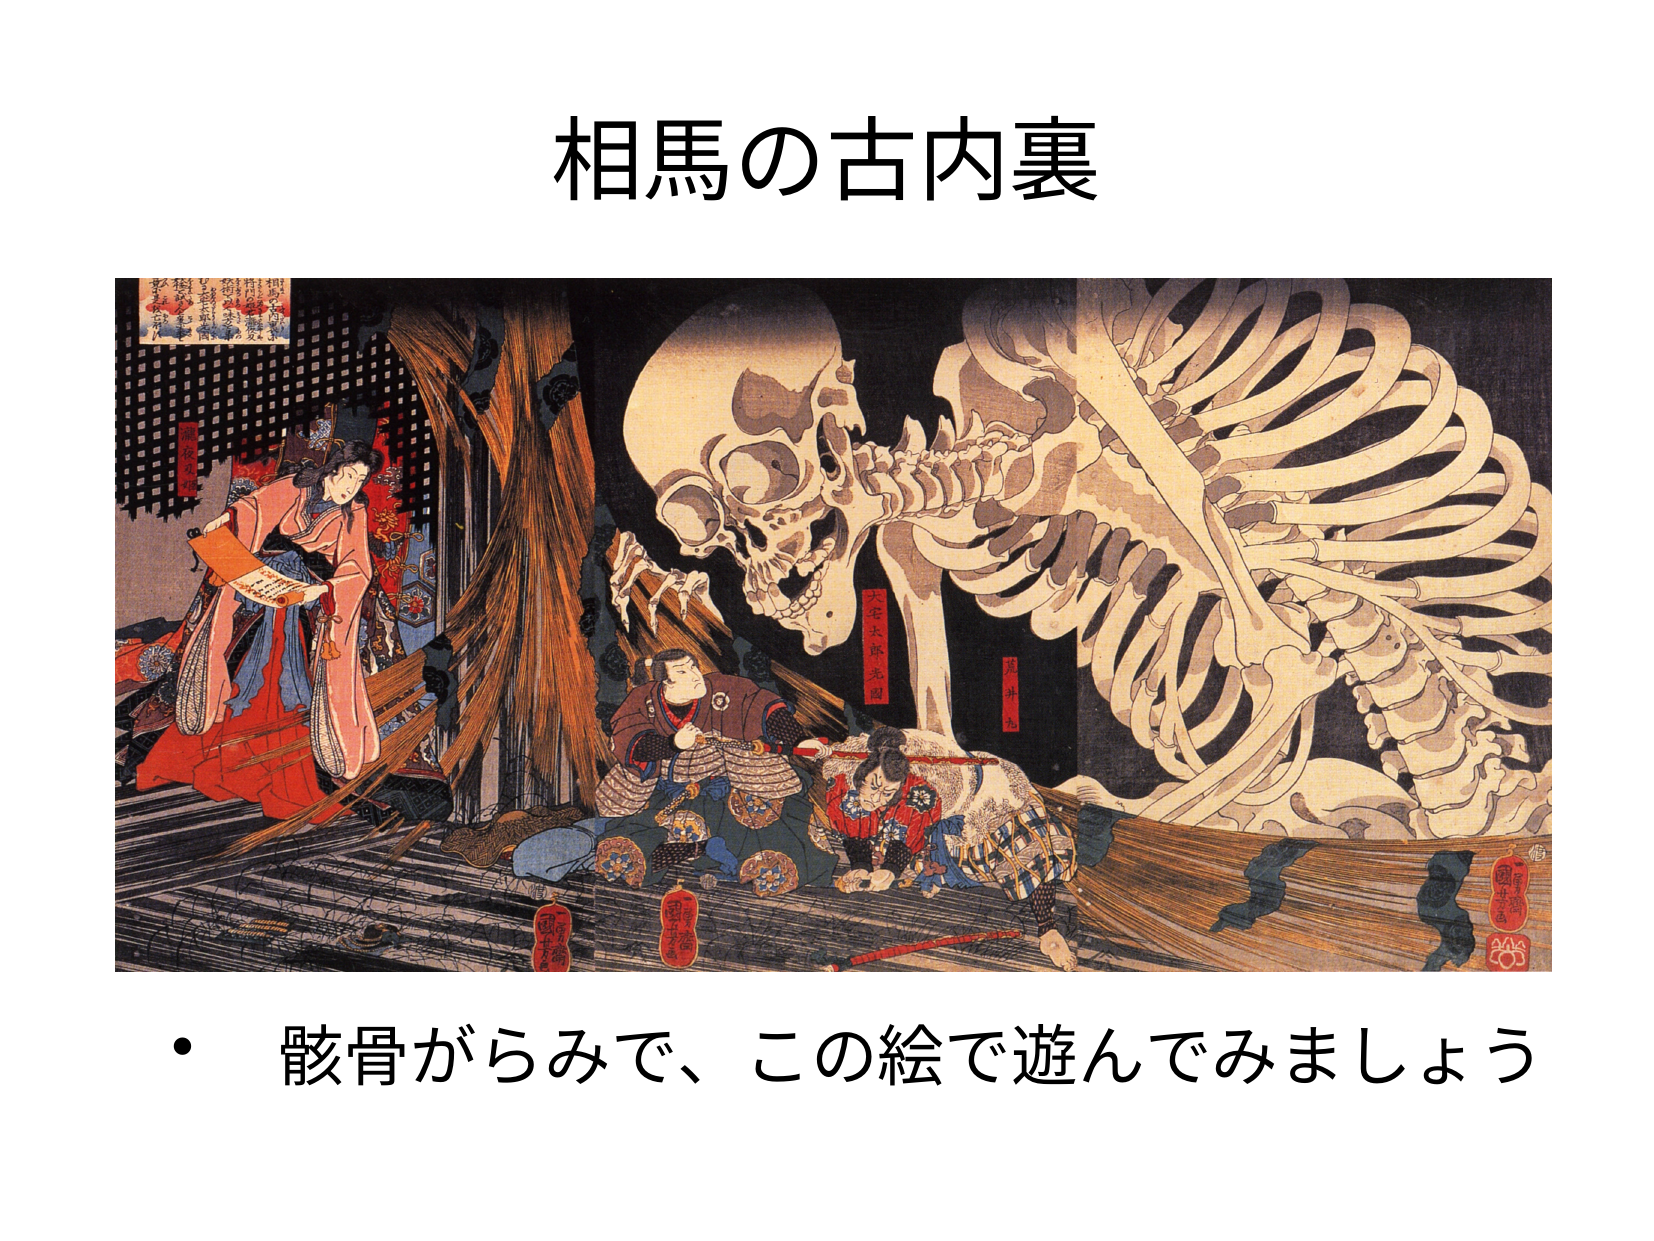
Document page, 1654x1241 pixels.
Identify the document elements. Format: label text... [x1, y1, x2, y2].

picture [115, 278, 1552, 972]
list 骸骨がらみで、この絵で遊んでみましょう [135, 1003, 1624, 1181]
title 相馬の古内裏 [82, 56, 1571, 249]
